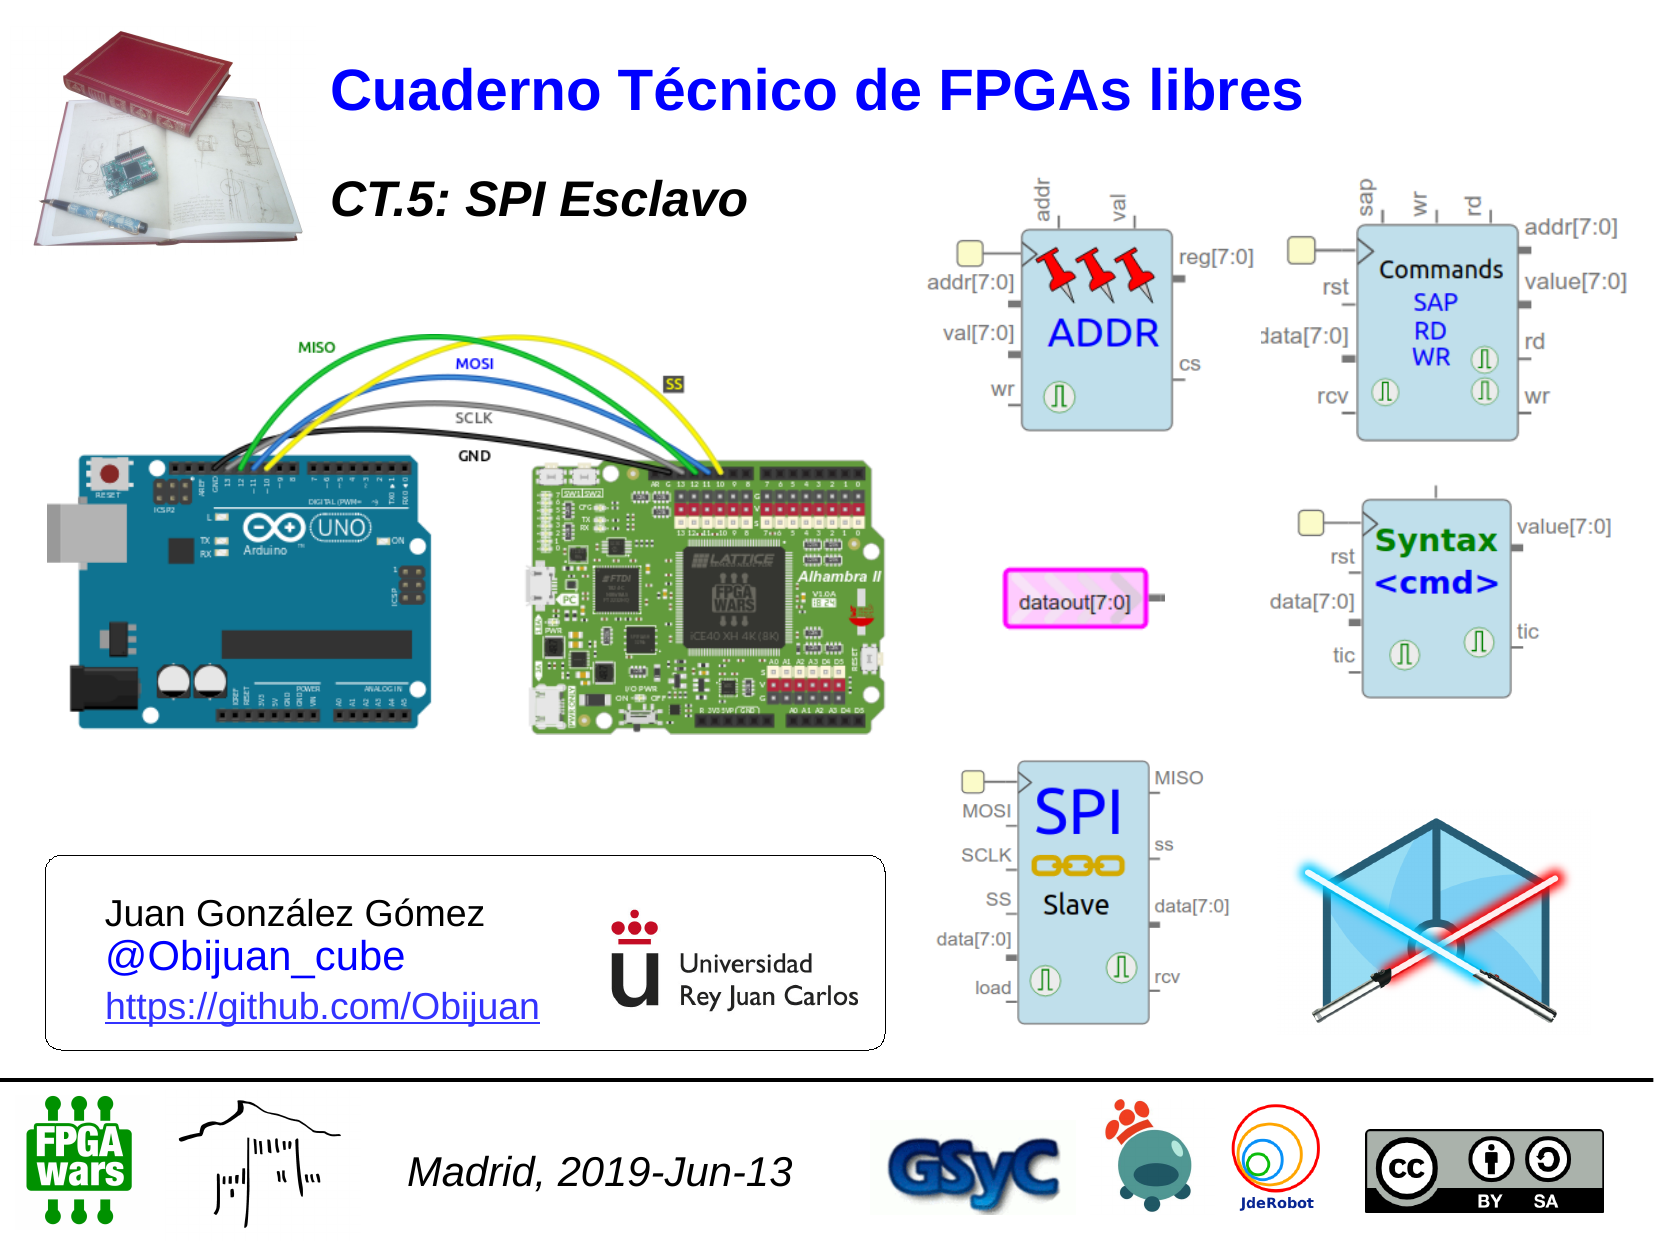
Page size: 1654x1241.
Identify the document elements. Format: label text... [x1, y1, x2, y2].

picture [1277, 809, 1591, 1036]
text_box Juan González Gómez [90, 885, 601, 946]
title Cuaderno Técnico de FPGAs libres [330, 15, 1471, 143]
picture [1090, 1094, 1336, 1216]
picture [930, 749, 1246, 1036]
picture [918, 164, 1632, 451]
text_box CT.5: SPI Esclavo [330, 143, 1561, 256]
picture [870, 1120, 1076, 1216]
picture [1365, 1120, 1604, 1221]
picture [10, 26, 316, 256]
text_box [45, 855, 886, 1051]
picture [47, 284, 886, 736]
picture [165, 1089, 361, 1241]
picture [15, 1095, 150, 1231]
picture [595, 899, 871, 1021]
text_box @Obijuan_cube [90, 925, 451, 1001]
picture [990, 554, 1165, 640]
text_box Madrid, 2019-Jun-13 [360, 1125, 841, 1219]
picture [1264, 470, 1621, 706]
text_box https://github.com/Obijuan [90, 978, 556, 1036]
